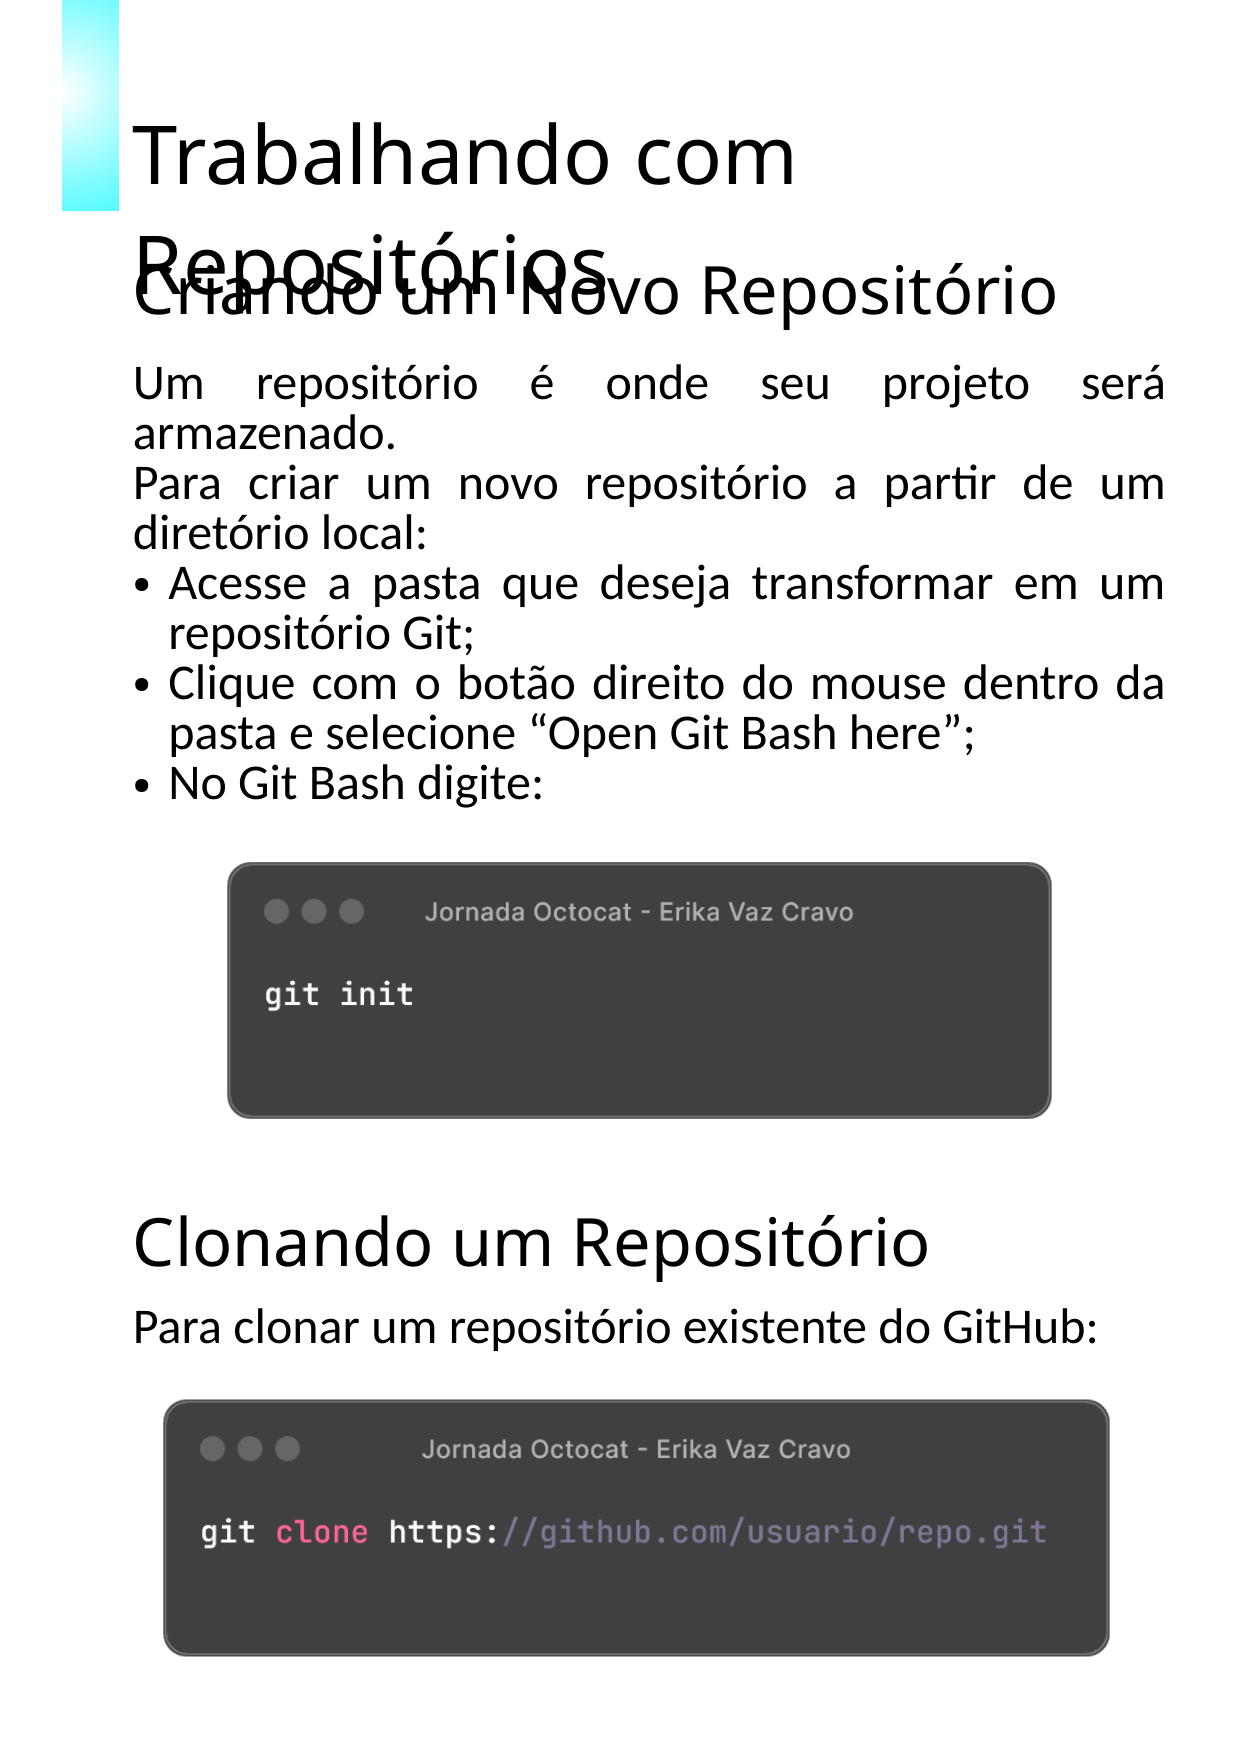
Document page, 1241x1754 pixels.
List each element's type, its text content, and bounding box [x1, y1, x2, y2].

text_box Criando um Novo Repositório [118, 236, 1182, 324]
text_box Um repositório é onde seu projeto será armazenado. Para criar um novo repositório a partir de um diretório local: Acesse a pasta que deseja transformar em um repositório Git; Clique com o botão direito do mouse dentro da pasta e selecione “Open Git Bash here”; No Git Bash digite: [118, 354, 1182, 732]
picture [97, 732, 1182, 1249]
text_box [62, 0, 119, 211]
text_box Clonando um Repositório [118, 1188, 1182, 1269]
text_box Trabalhando com Repositórios [118, 90, 1182, 236]
picture [33, 1269, 1241, 1754]
